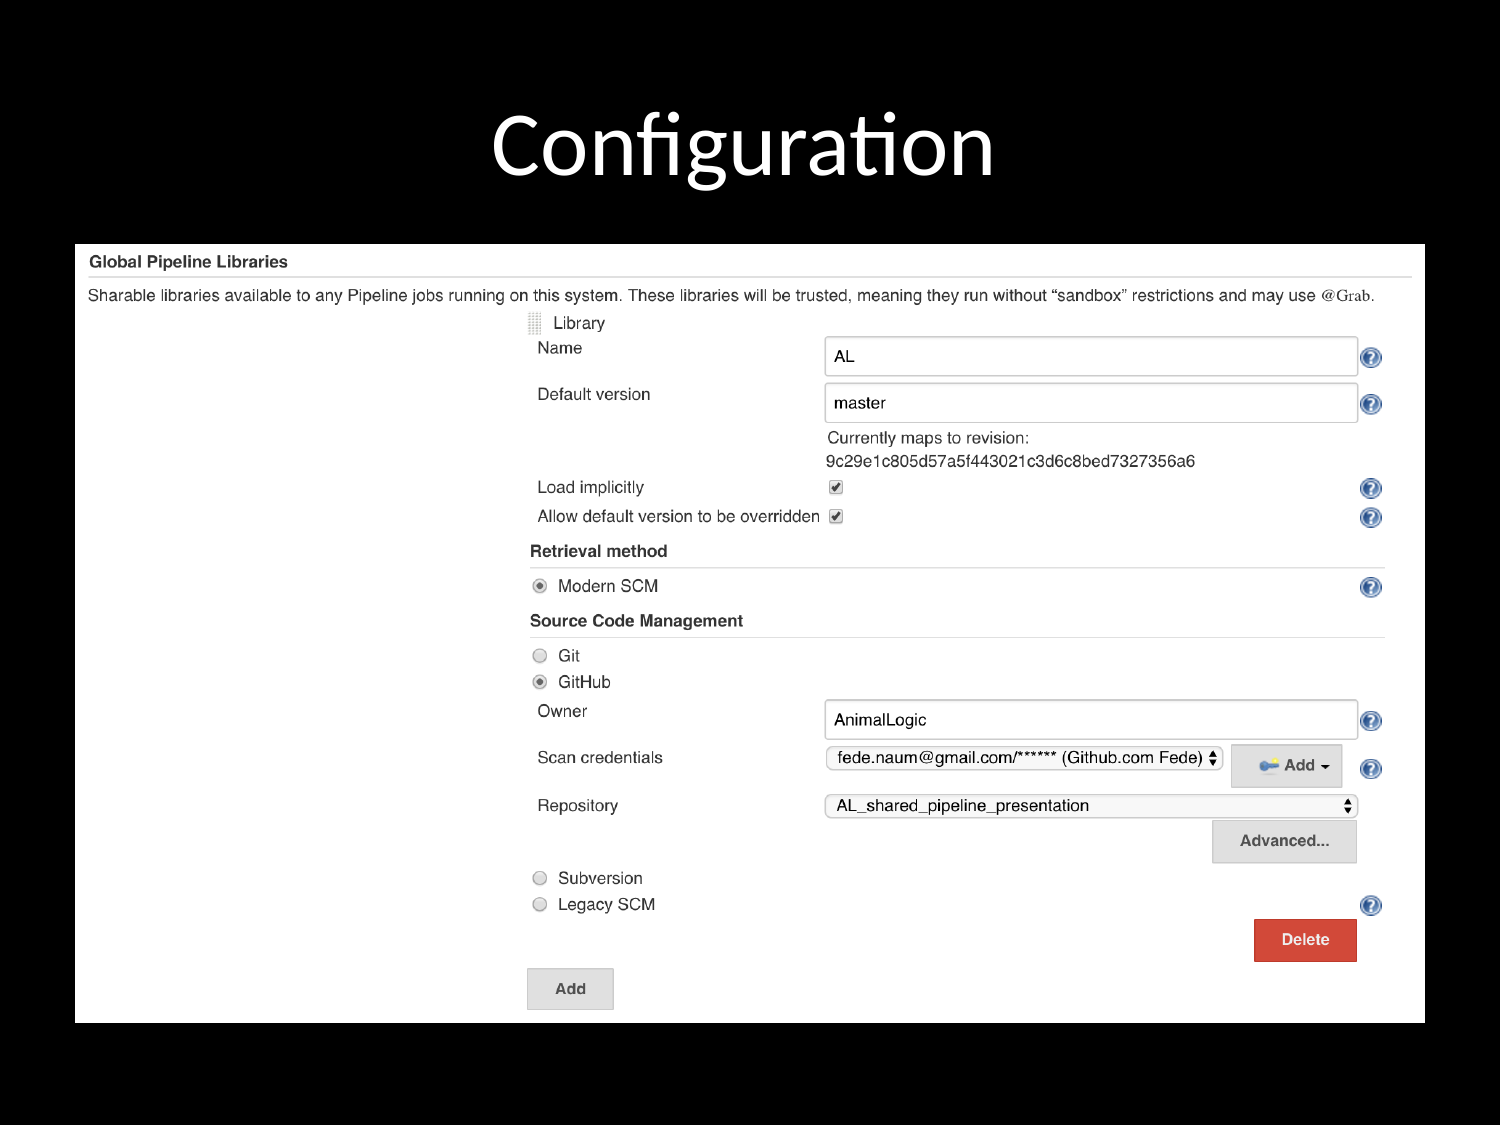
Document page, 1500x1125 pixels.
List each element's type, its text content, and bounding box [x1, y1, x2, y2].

title Configuration [75, 45, 1425, 232]
picture [75, 232, 1425, 1025]
